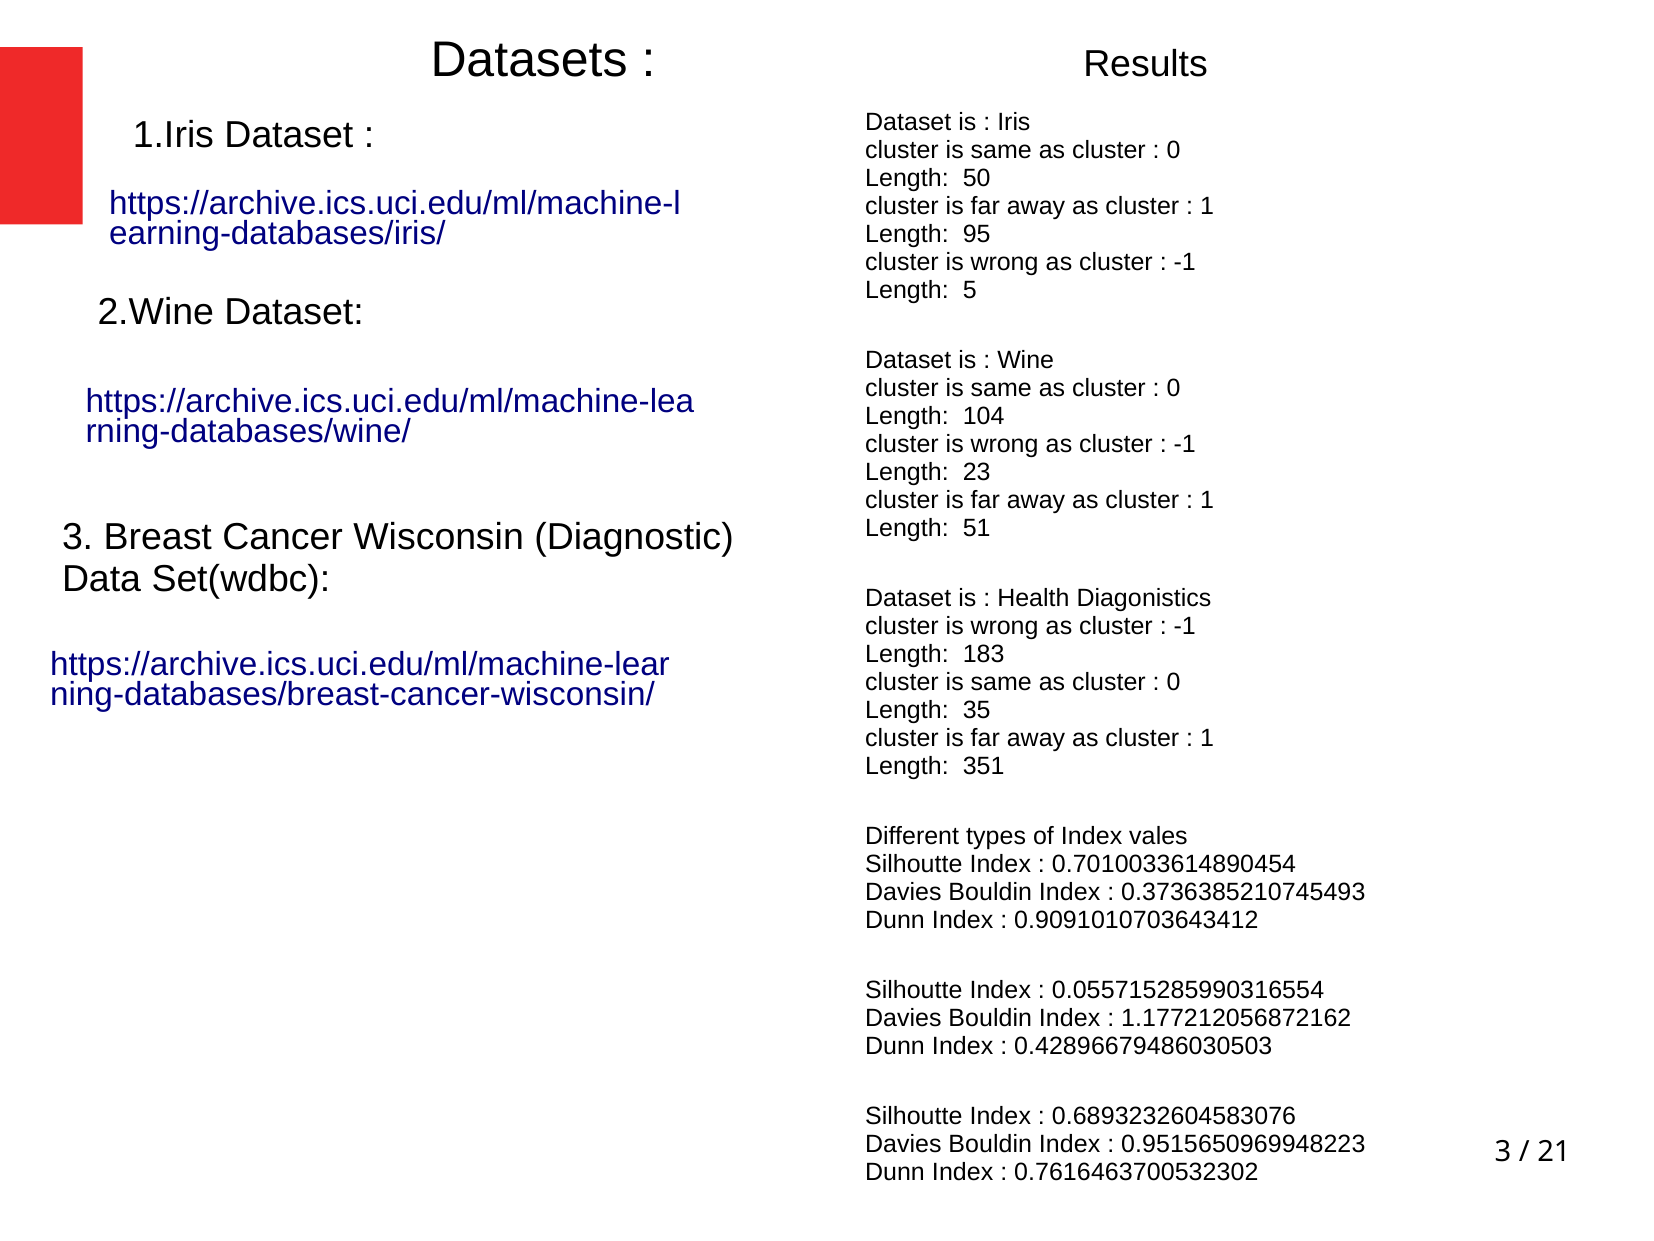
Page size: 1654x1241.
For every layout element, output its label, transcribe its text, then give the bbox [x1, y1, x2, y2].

text_box https://archive.ics.uci.edu/ml/machine-learning-databases/wine/ [70, 375, 721, 485]
text_box https://archive.ics.uci.edu/ml/machine-learning-databases/iris/ [94, 177, 709, 260]
text_box Datasets : [11, 23, 1075, 95]
text_box Results [933, 35, 1359, 93]
text_box 1.Iris Dataset : [118, 106, 850, 164]
text_box https://archive.ics.uci.edu/ml/machine-learning-databases/breast-cancer-wisconsin/ [35, 637, 697, 733]
text_box Dataset is : Iris cluster is same as cluster : 0 Length: 50 cluster is far away as cluster : 1 Length: 95 cluster is wrong as cluster : -1 Length: 5 Dataset is : Wine cluster is same as cluster : 0 Length: 104 cluster is wrong as cluster : -1 Length: 23 cluster is far away as cluster : 1 Length: 51 Dataset is : Health Diagonistics cluster is wrong as cluster : -1 Length: 183 cluster is same as cluster : 0 Length: 35 cluster is far away as cluster : 1 Length: 351 Different types of Index vales Silhoutte Index : 0.7010033614890454 Davies Bouldin Index : 0.3736385210745493 Dunn Index : 0.9091010703643412 Silhoutte Index : 0.055715285990316554 Davies Bouldin Index : 1.177212056872162 Dunn Index : 0.42896679486030503 Silhoutte Index : 0.6893232604583076 Davies Bouldin Index : 0.9515650969948223 Dunn Index : 0.7616463700532302 [850, 100, 1627, 1193]
text_box 3. Breast Cancer Wisconsin (Diagnostic) Data Set(wdbc): [47, 507, 756, 607]
text_box 2.Wine Dataset: [82, 283, 402, 359]
